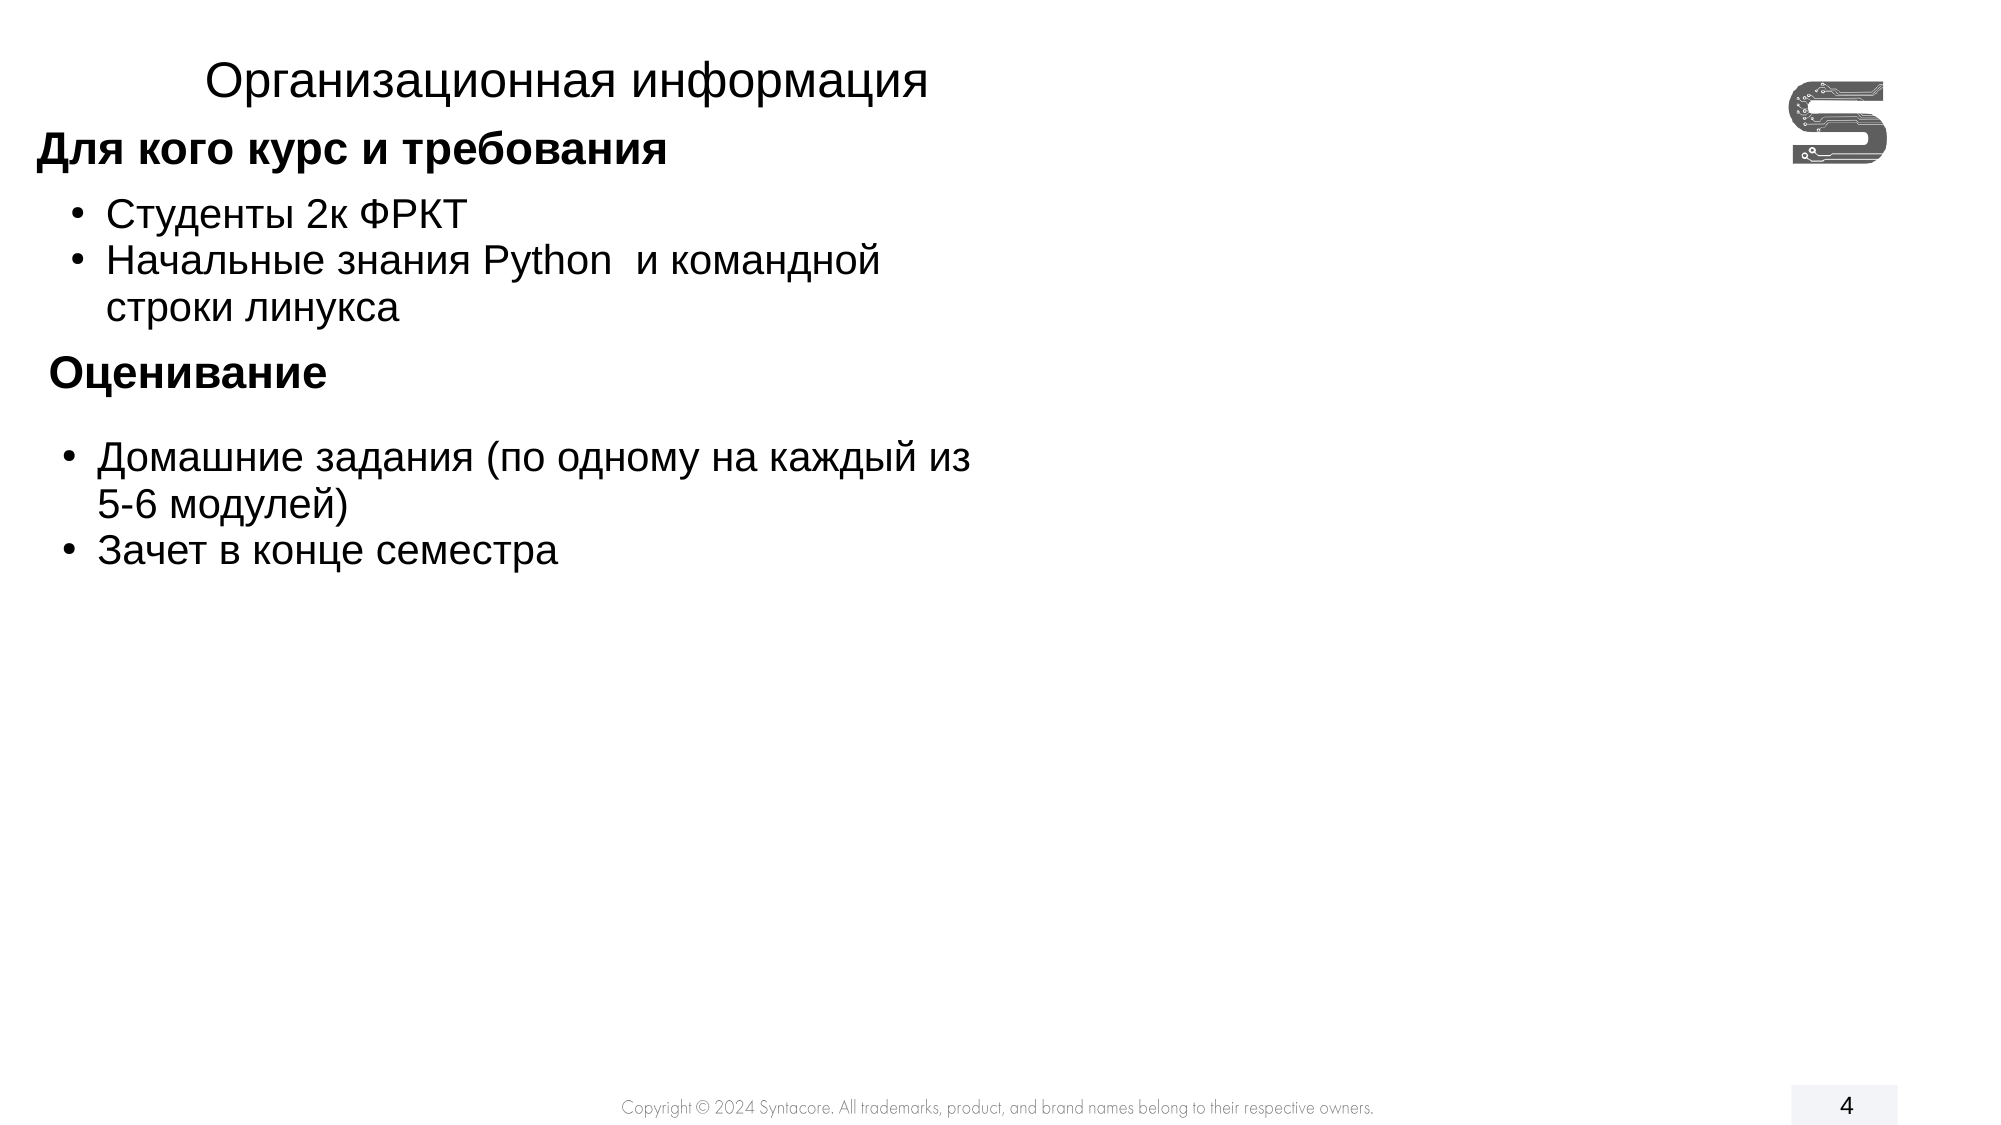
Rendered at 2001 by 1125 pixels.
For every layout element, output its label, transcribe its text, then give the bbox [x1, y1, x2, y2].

text_box <number> [1825, 1084, 1969, 1125]
picture [621, 1094, 1381, 1119]
text_box Студенты 2к ФРКТ Начальные знания Python и командной строки линукса [55, 183, 1025, 352]
picture [1788, 81, 1887, 164]
text_box Организационная информация [8, 45, 1126, 116]
text_box Для кого курс и требования [21, 115, 884, 234]
text_box Оценивание [33, 339, 896, 457]
text_box Домашние задания (по одному на каждый из 5-6 модулей) Зачет в конце семестра [47, 426, 1017, 595]
